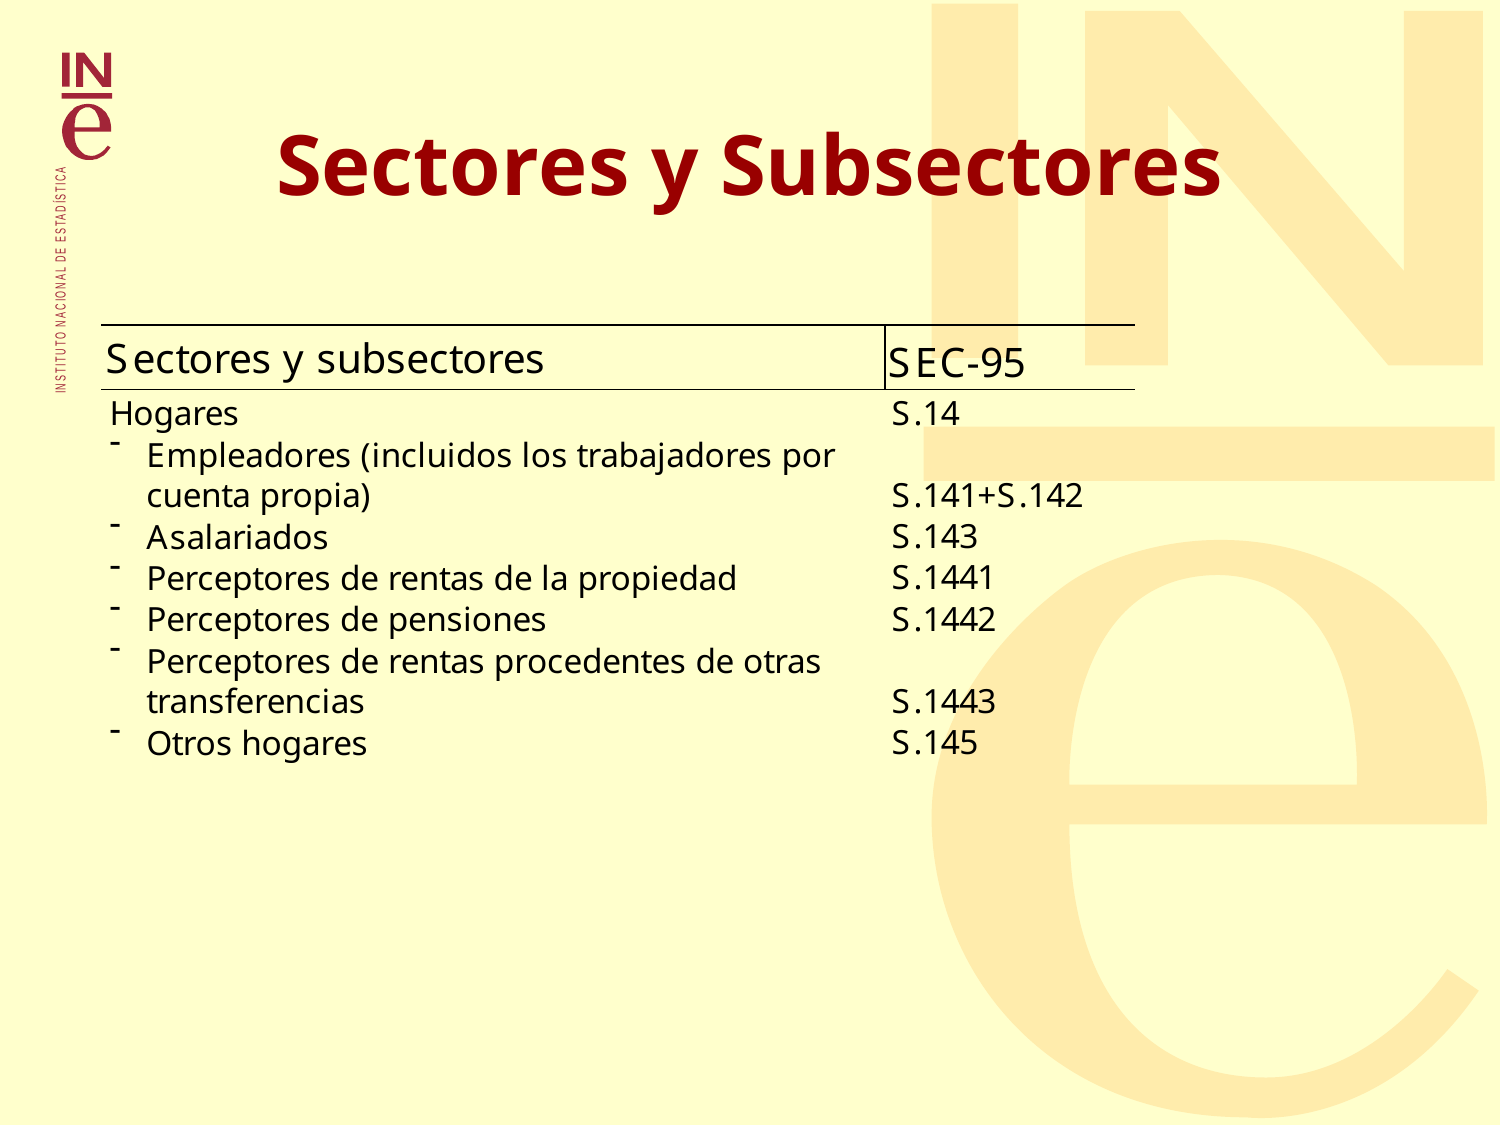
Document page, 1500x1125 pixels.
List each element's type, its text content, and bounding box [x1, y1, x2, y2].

title Sectores y Subsectores [112, 99, 1388, 288]
chart [101, 324, 1277, 878]
